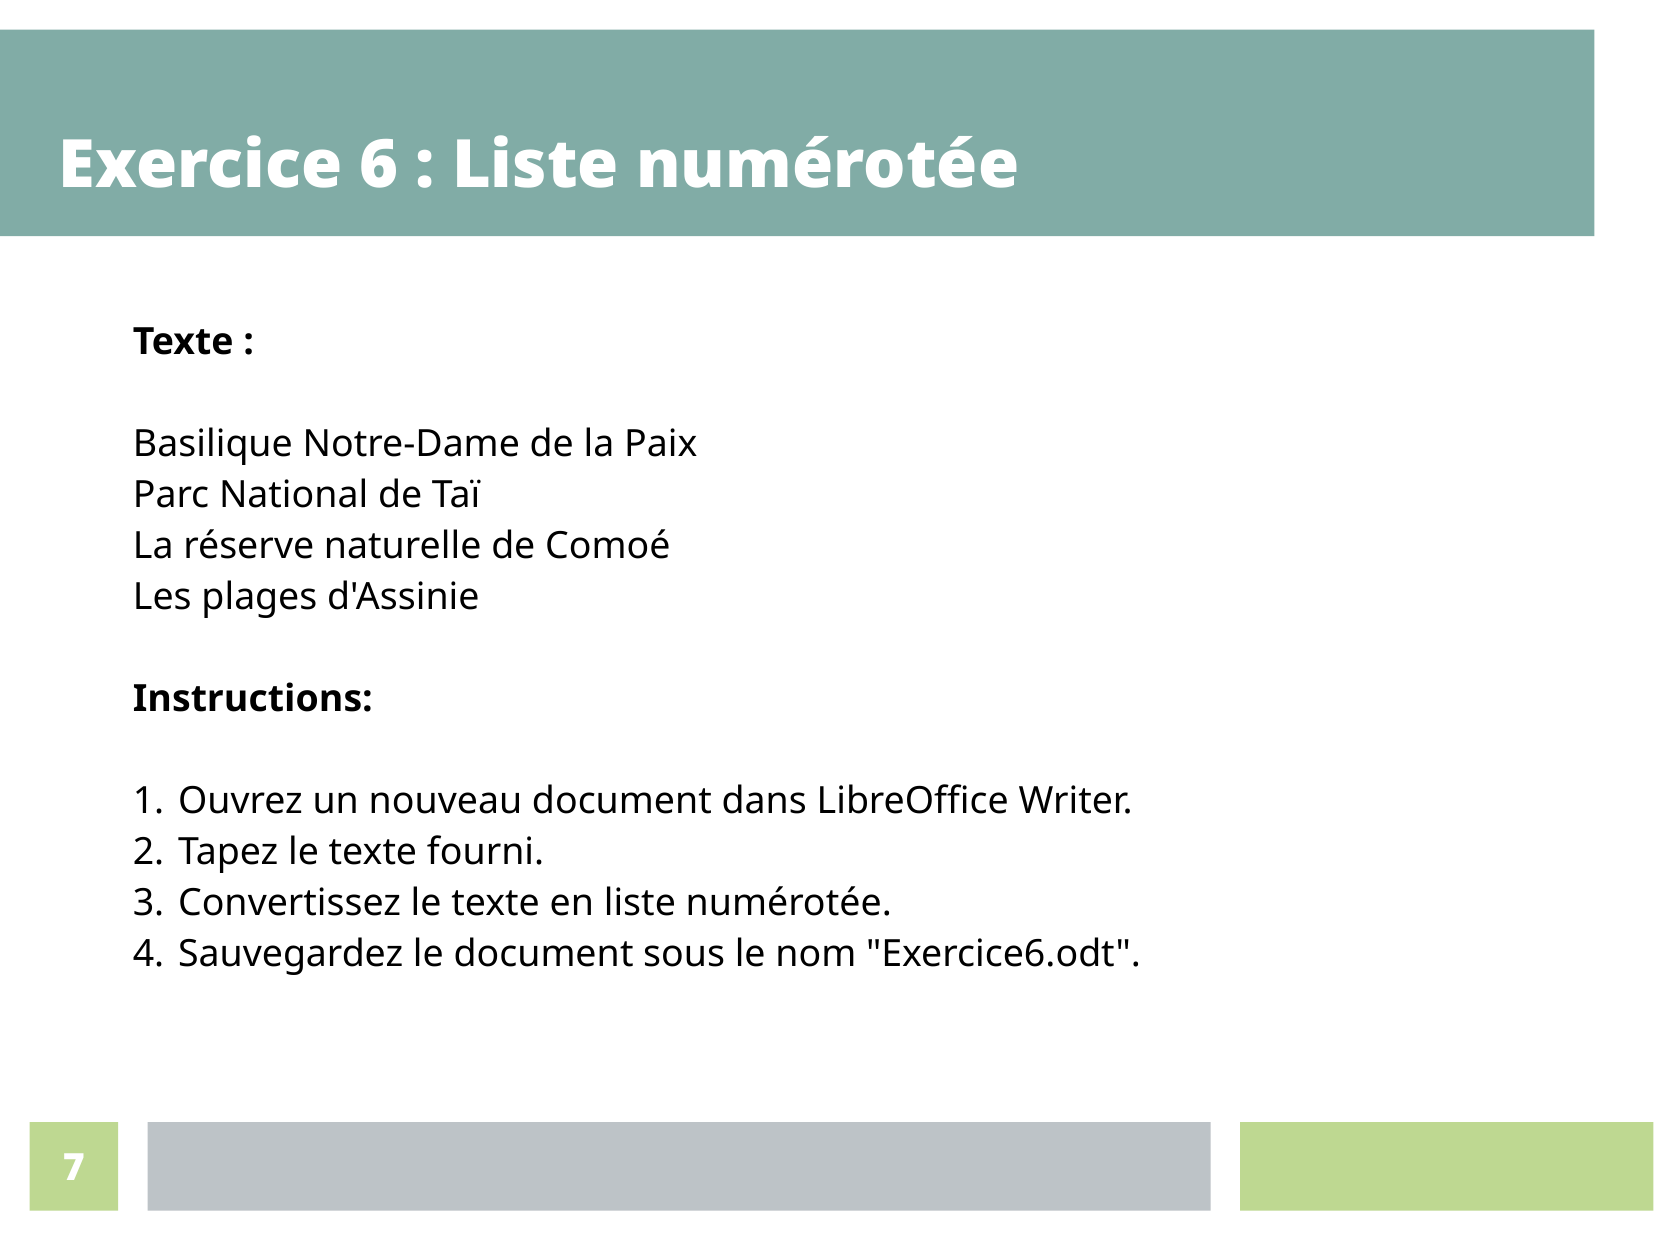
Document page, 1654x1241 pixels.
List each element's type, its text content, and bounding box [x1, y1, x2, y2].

title Exercice 6 : Liste numérotée [59, 59, 1595, 207]
text_box Texte : Basilique Notre-Dame de la Paix Parc National de Taï La réserve naturelle de Comoé Les plages d'Assinie Instructions: Ouvrez un nouveau document dans LibreOffice Writer. Tapez le texte fourni. Convertissez le texte en liste numérotée. Sauvegardez le document sous le nom "Exercice6.odt". [118, 307, 1536, 986]
